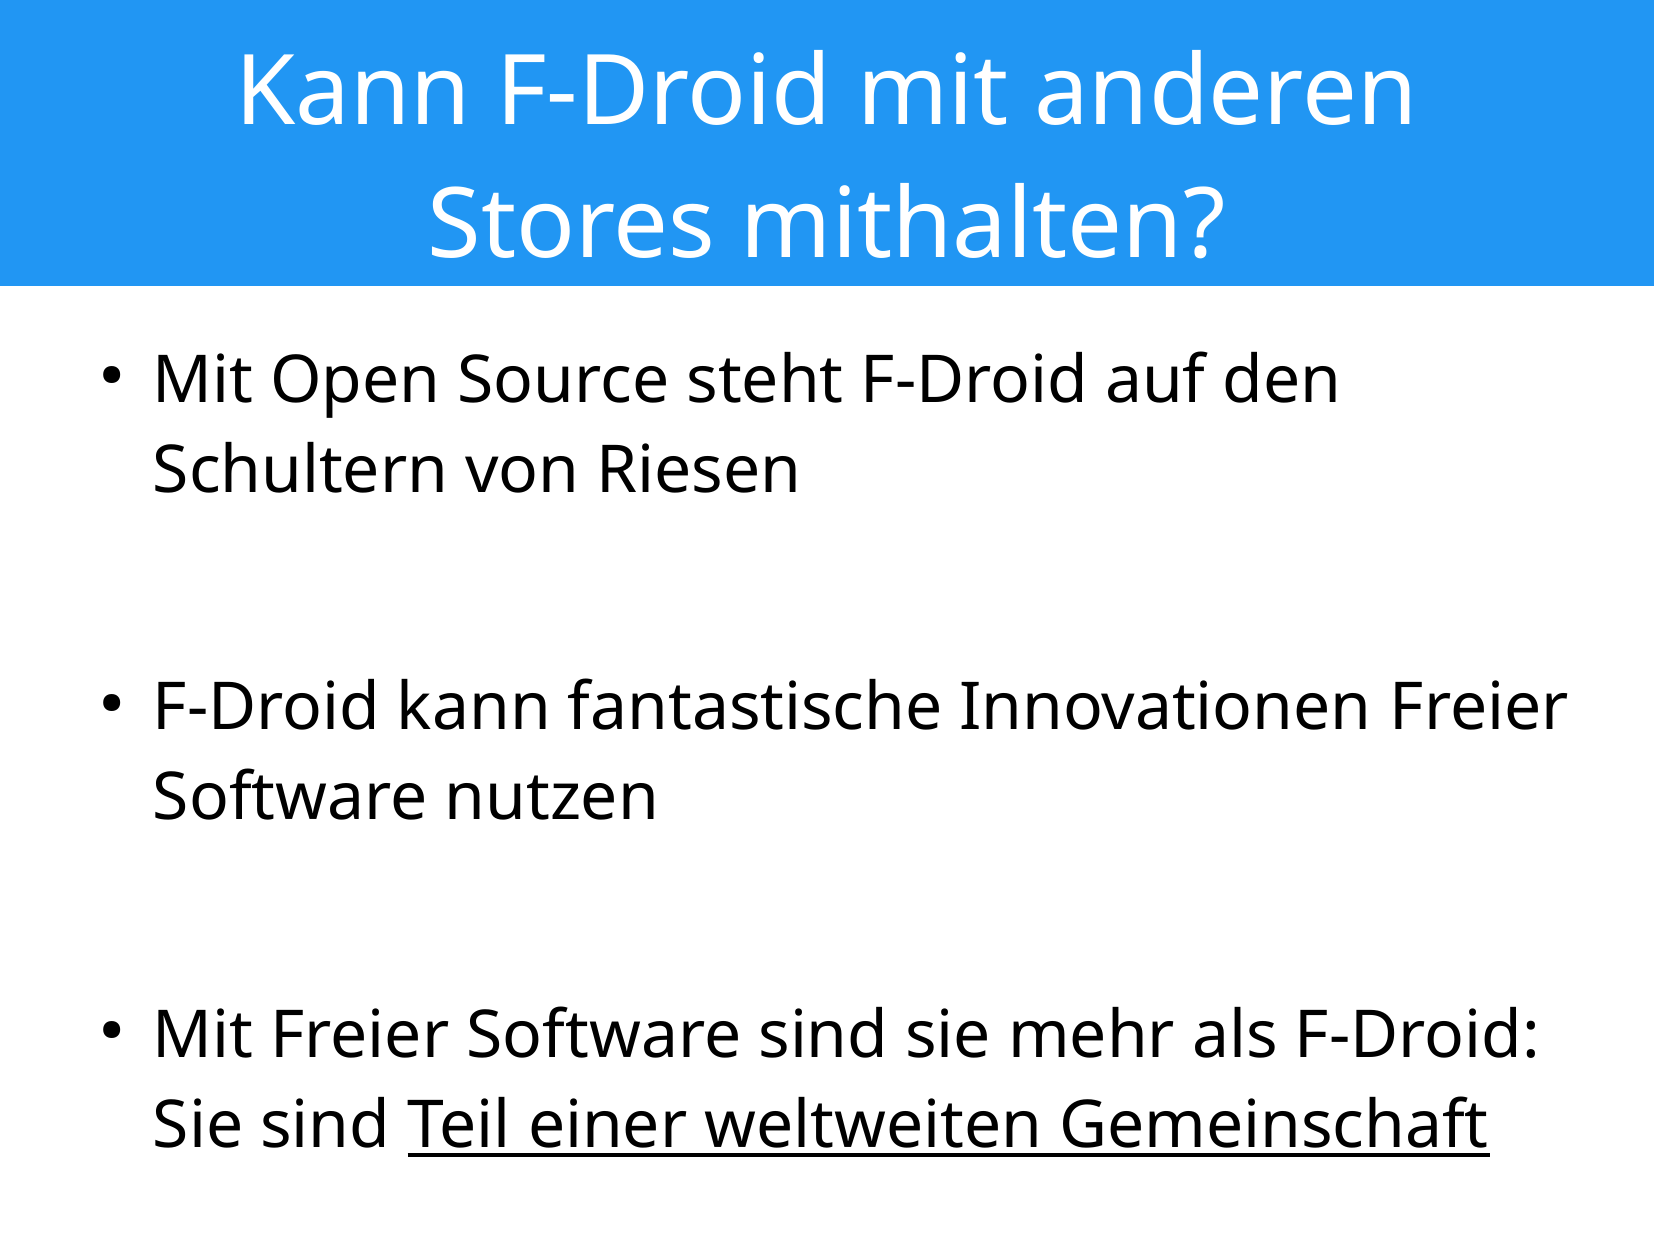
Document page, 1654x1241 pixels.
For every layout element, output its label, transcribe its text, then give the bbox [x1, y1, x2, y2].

list Mit Open Source steht F-Droid auf den Schultern von Riesen F-Droid kann fantastische Innovationen Freier Software nutzen Mit Freier Software sind sie mehr als F-Droid: Sie sind Teil einer weltweiten Gemeinschaft [82, 331, 1630, 1170]
title Kann F-Droid mit anderen Stores mithalten? [82, 20, 1571, 286]
